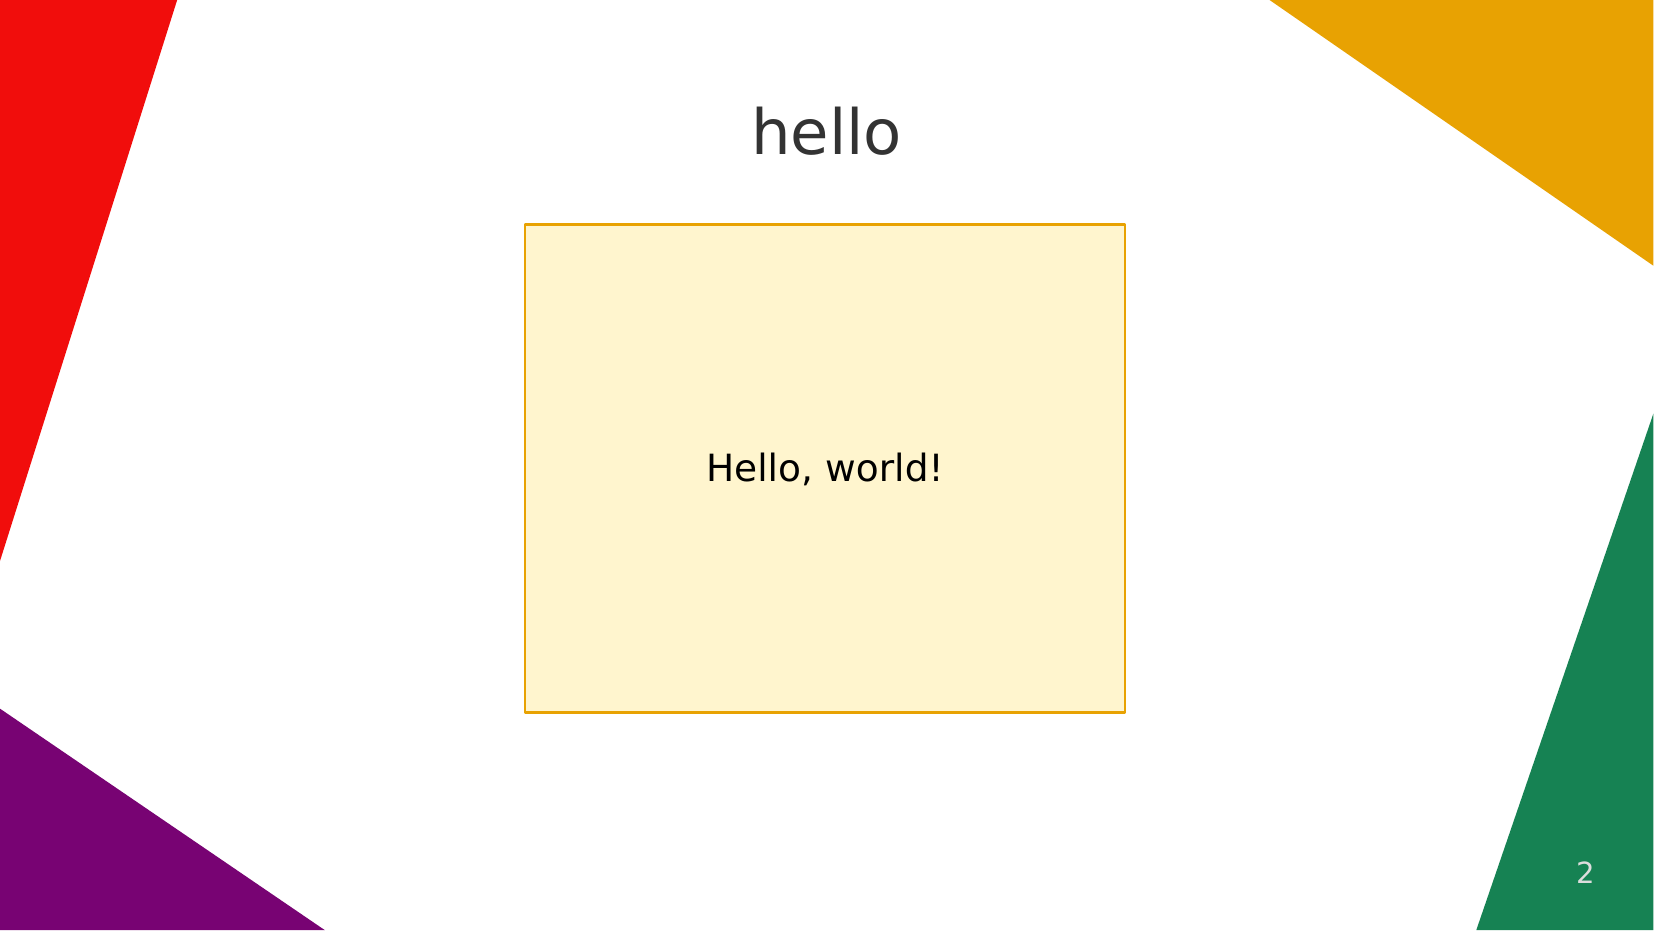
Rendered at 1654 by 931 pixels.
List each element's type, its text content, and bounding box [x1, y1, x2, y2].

text_box Hello, world! [525, 224, 1126, 713]
title hello [118, 58, 1536, 207]
